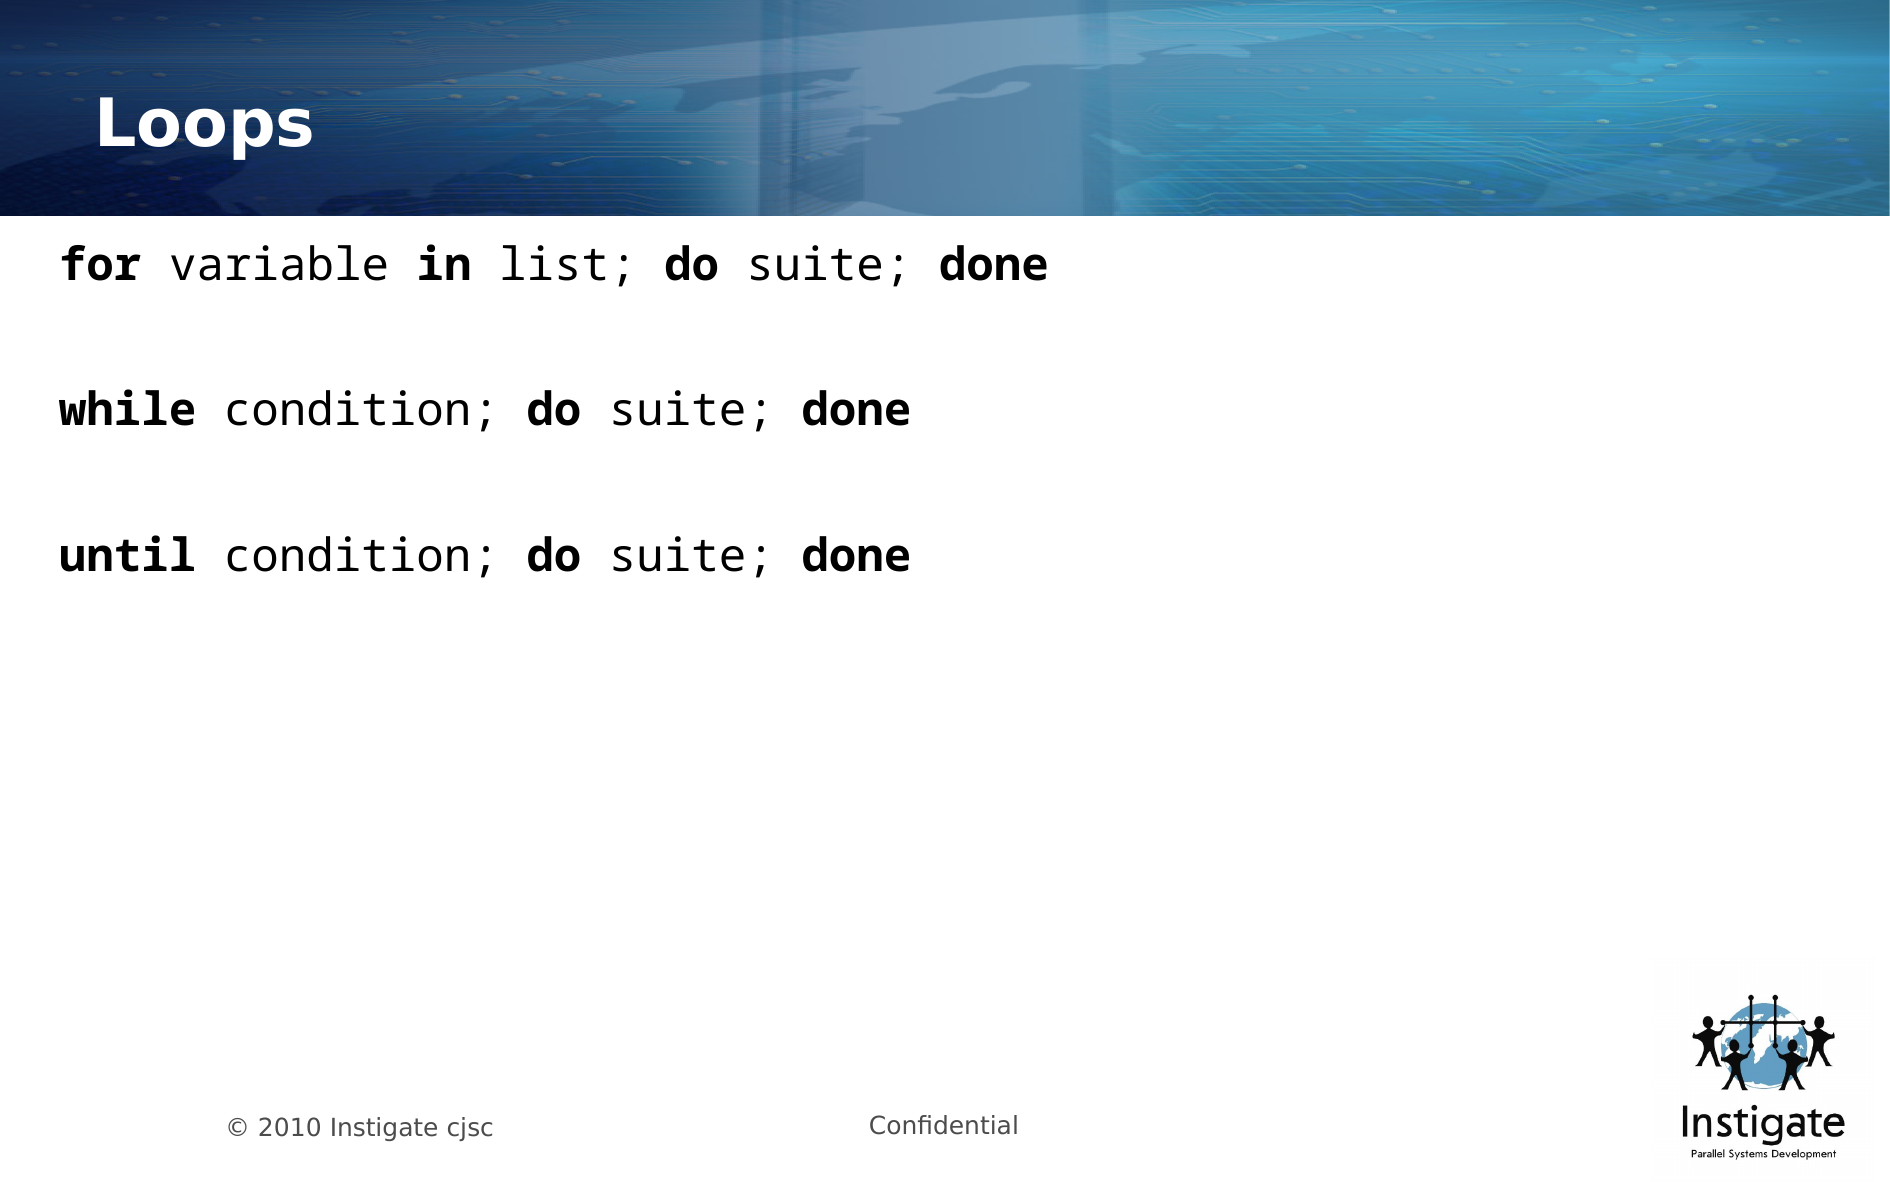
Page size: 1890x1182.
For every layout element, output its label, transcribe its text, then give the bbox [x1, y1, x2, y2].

title Loops [94, 54, 1793, 210]
list for variable in list; do suite; done while condition; do suite; done until condition; do suite; done [59, 236, 1831, 1001]
picture [0, 0, 1890, 216]
picture [1650, 956, 1876, 1182]
